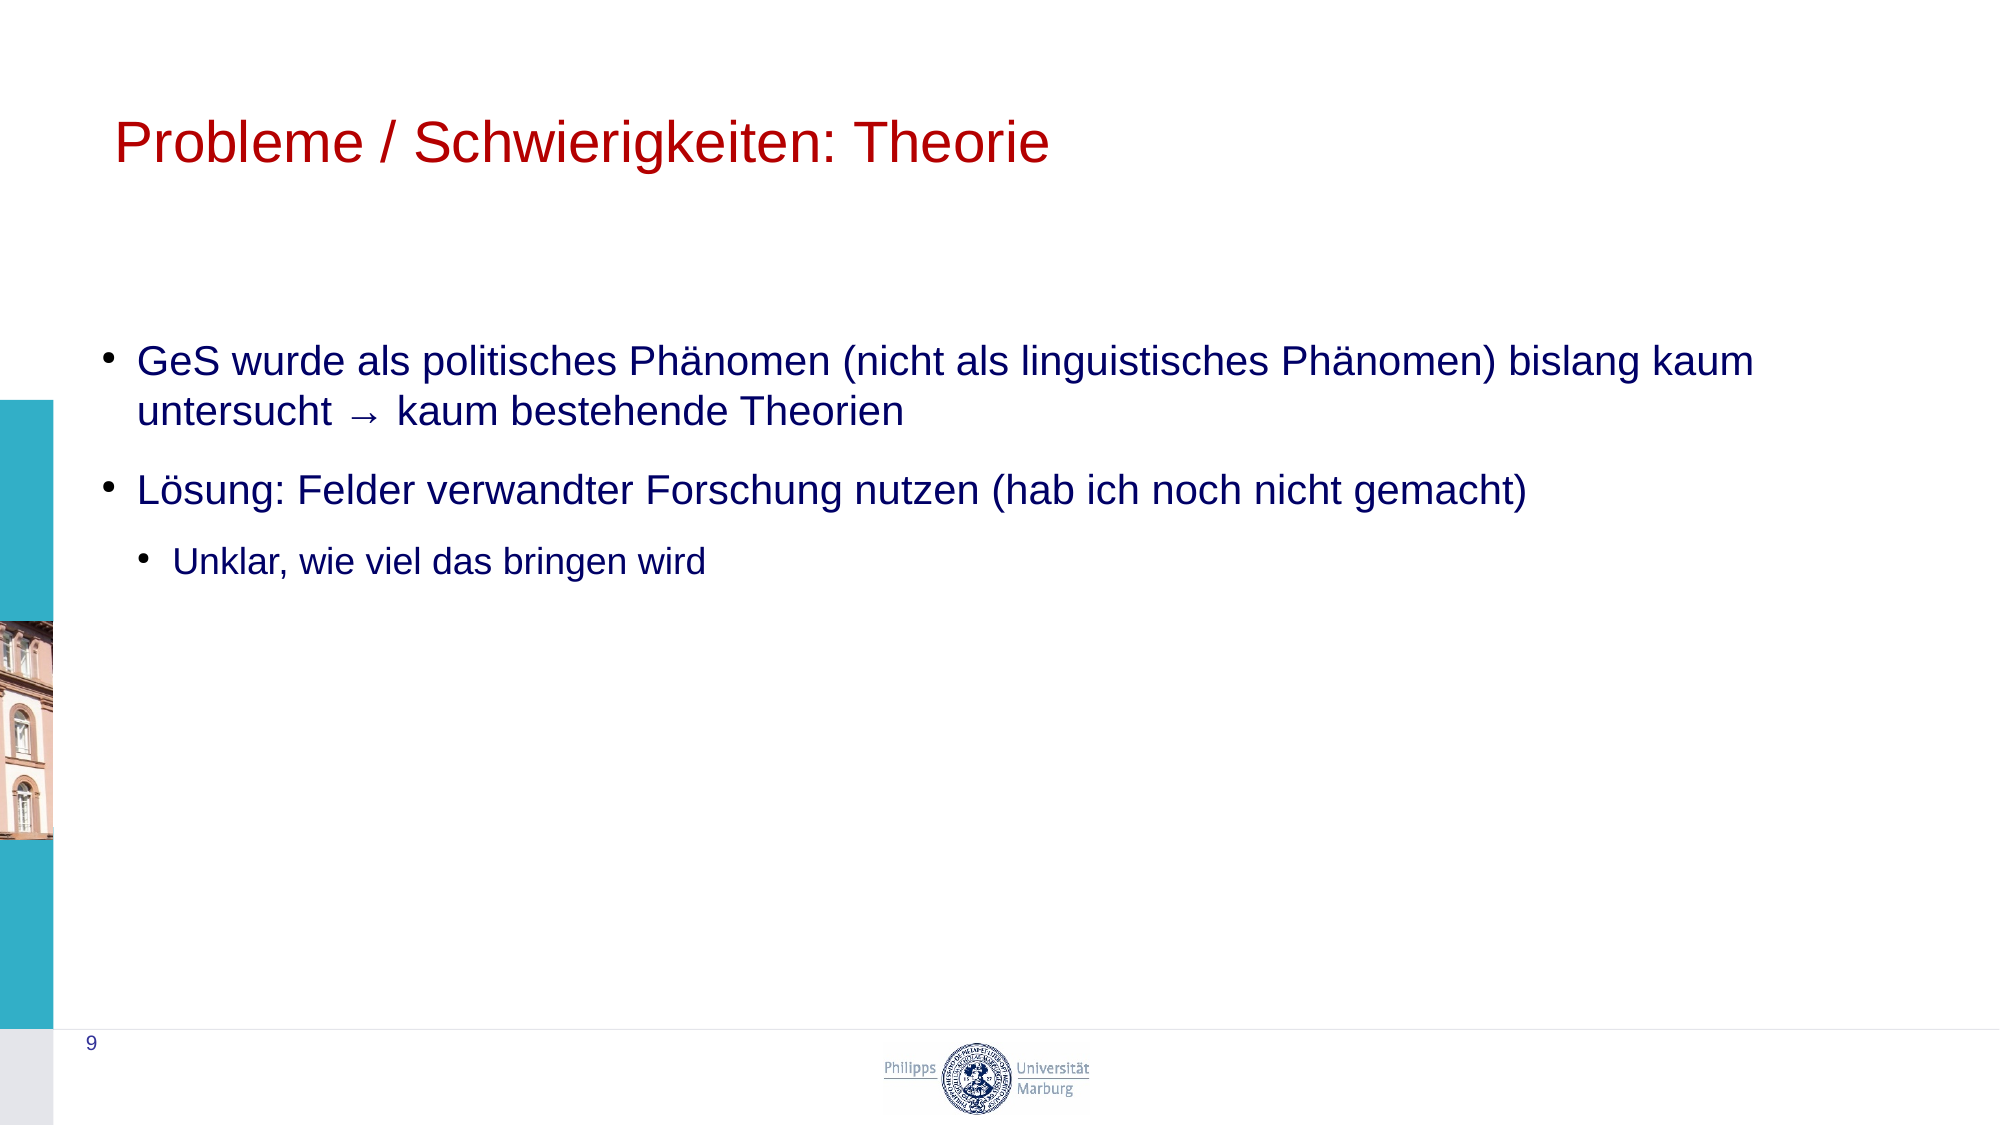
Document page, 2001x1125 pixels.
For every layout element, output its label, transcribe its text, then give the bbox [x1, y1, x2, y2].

picture [0, 621, 53, 840]
title Probleme / Schwierigkeiten: Theorie [99, 45, 1900, 233]
slide_number <Foliennummer> [70, 1022, 538, 1101]
list GeS wurde als politisches Phänomen (nicht als linguistisches Phänomen) bislang kaum untersucht → kaum bestehende Theorien Lösung: Felder verwandter Forschung nutzen (hab ich noch nicht gemacht) Unklar, wie viel das bringen wird [86, 326, 1887, 991]
picture [883, 1042, 1090, 1115]
